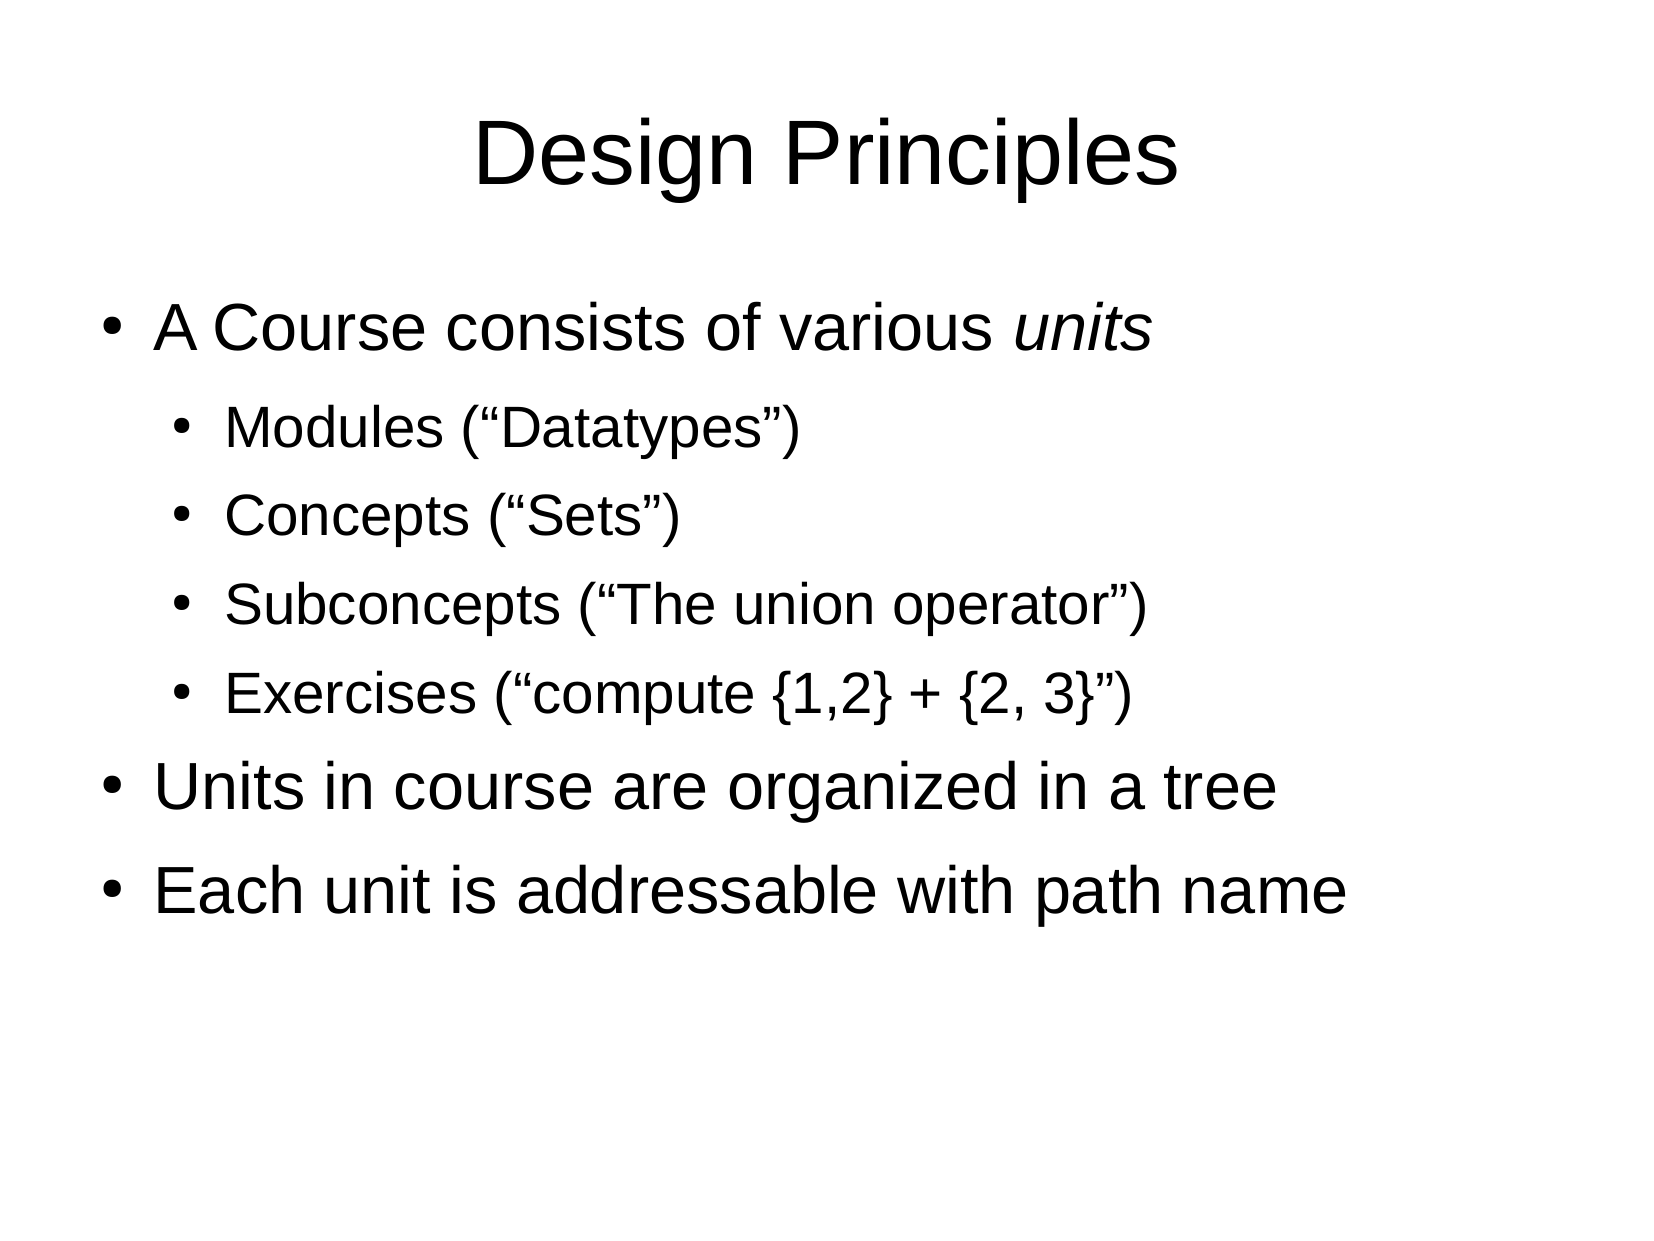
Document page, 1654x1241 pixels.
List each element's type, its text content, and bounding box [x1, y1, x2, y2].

title Design Principles [82, 49, 1571, 257]
list A Course consists of various units Modules (“Datatypes”) Concepts (“Sets”) Subconcepts (“The union operator”) Exercises (“compute {1,2} + {2, 3}”) Units in course are organized in a tree Each unit is addressable with path name [82, 290, 1571, 1109]
